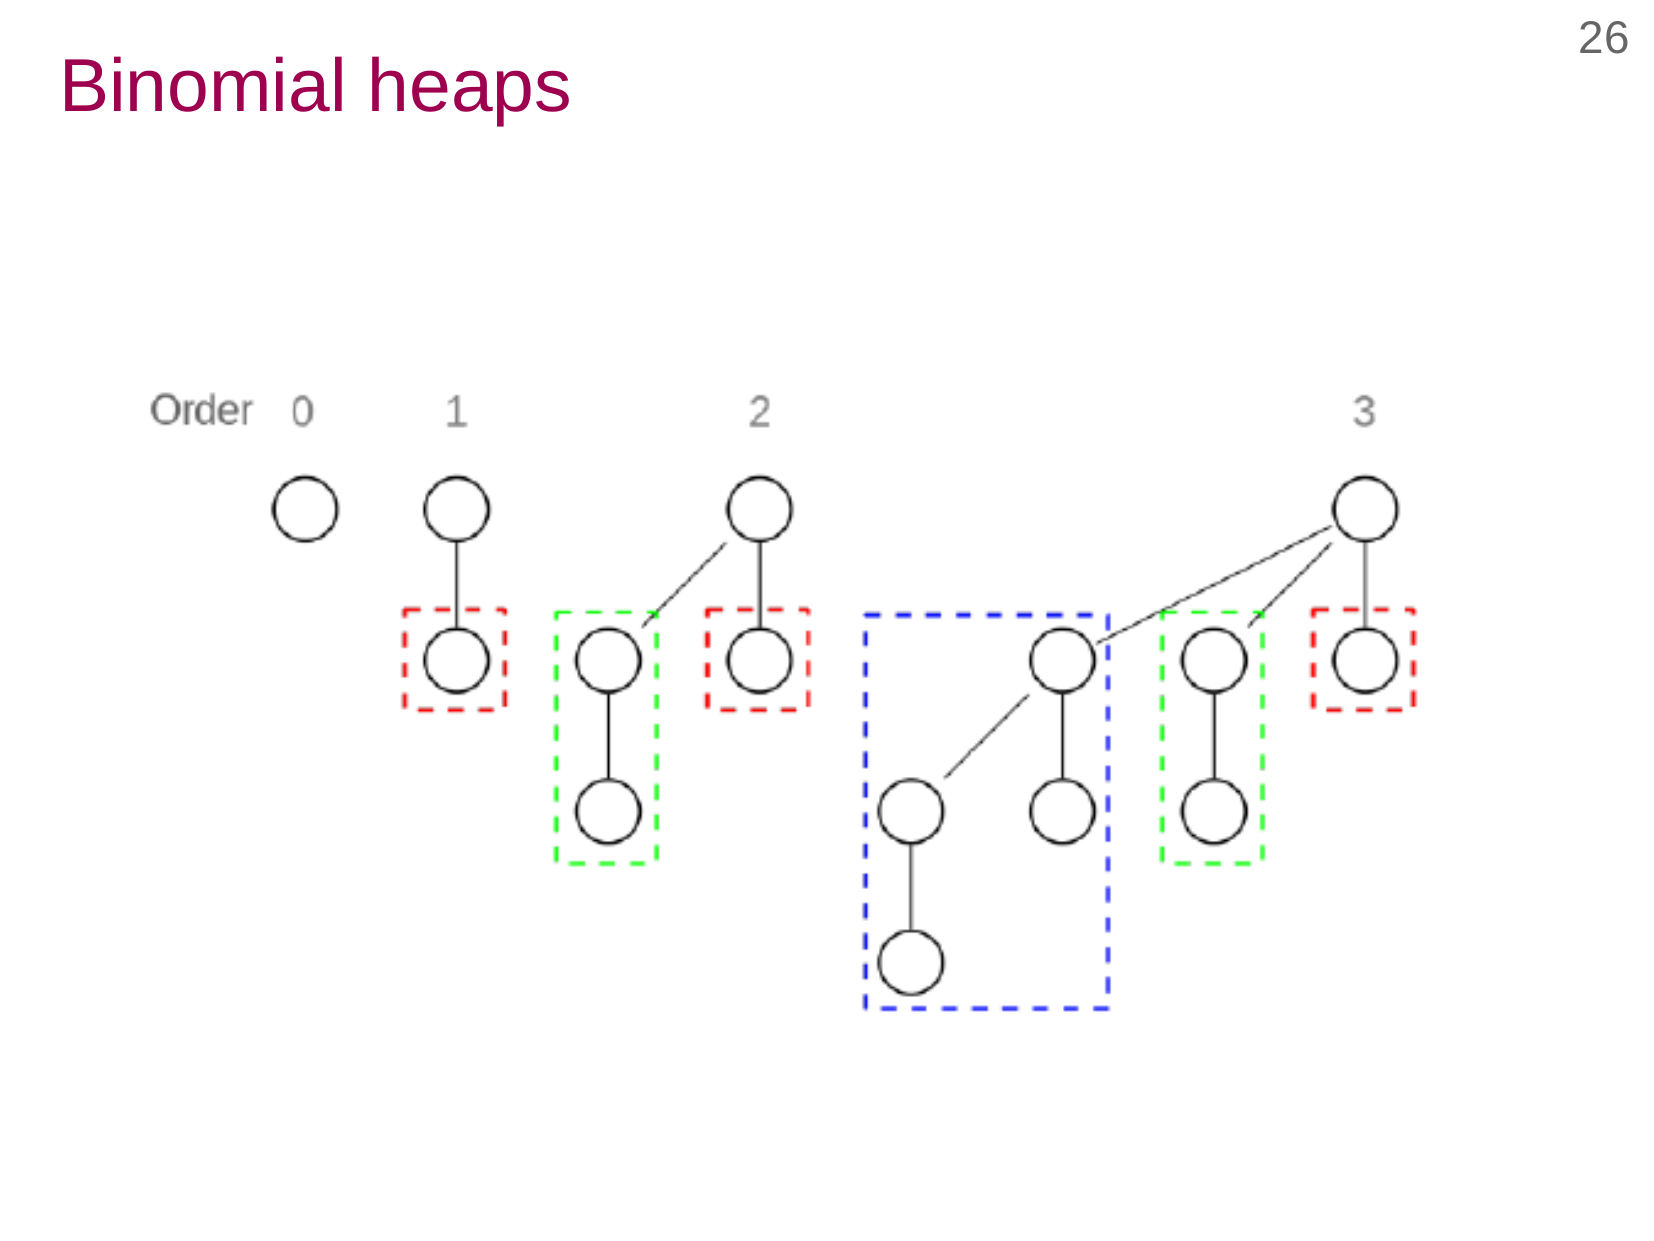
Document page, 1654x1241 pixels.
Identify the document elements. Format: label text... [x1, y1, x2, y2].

picture [132, 369, 1435, 1019]
title Binomial heaps [59, 29, 1595, 148]
